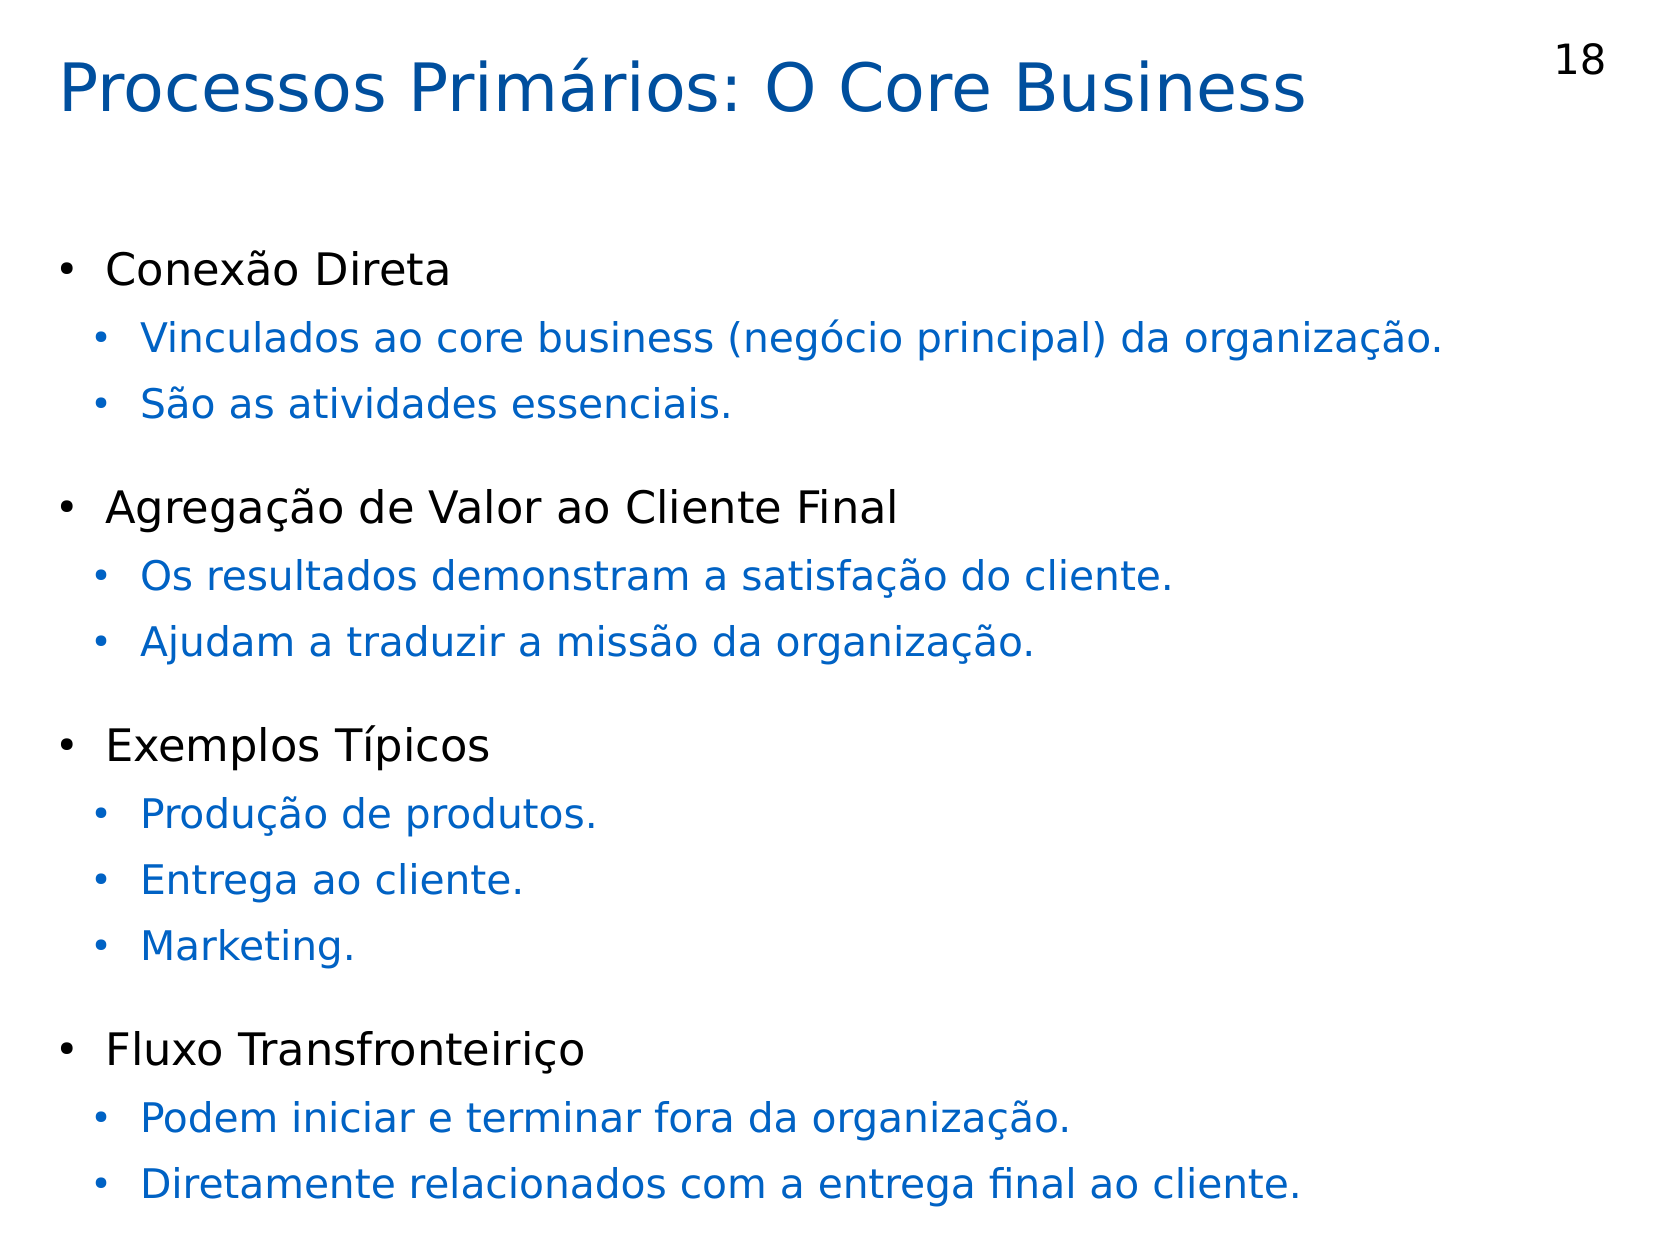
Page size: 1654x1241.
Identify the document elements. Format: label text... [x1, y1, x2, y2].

title Processos Primários: O Core Business [59, 29, 1506, 148]
list Conexão Direta Vinculados ao core business (negócio principal) da organização. São as atividades essenciais. Agregação de Valor ao Cliente Final Os resultados demonstram a satisfação do cliente. Ajudam a traduzir a missão da organização. Exemplos Típicos Produção de produtos. Entrega ao cliente. Marketing. Fluxo Transfronteiriço Podem iniciar e terminar fora da organização. Diretamente relacionados com a entrega final ao cliente. [59, 236, 1595, 1211]
